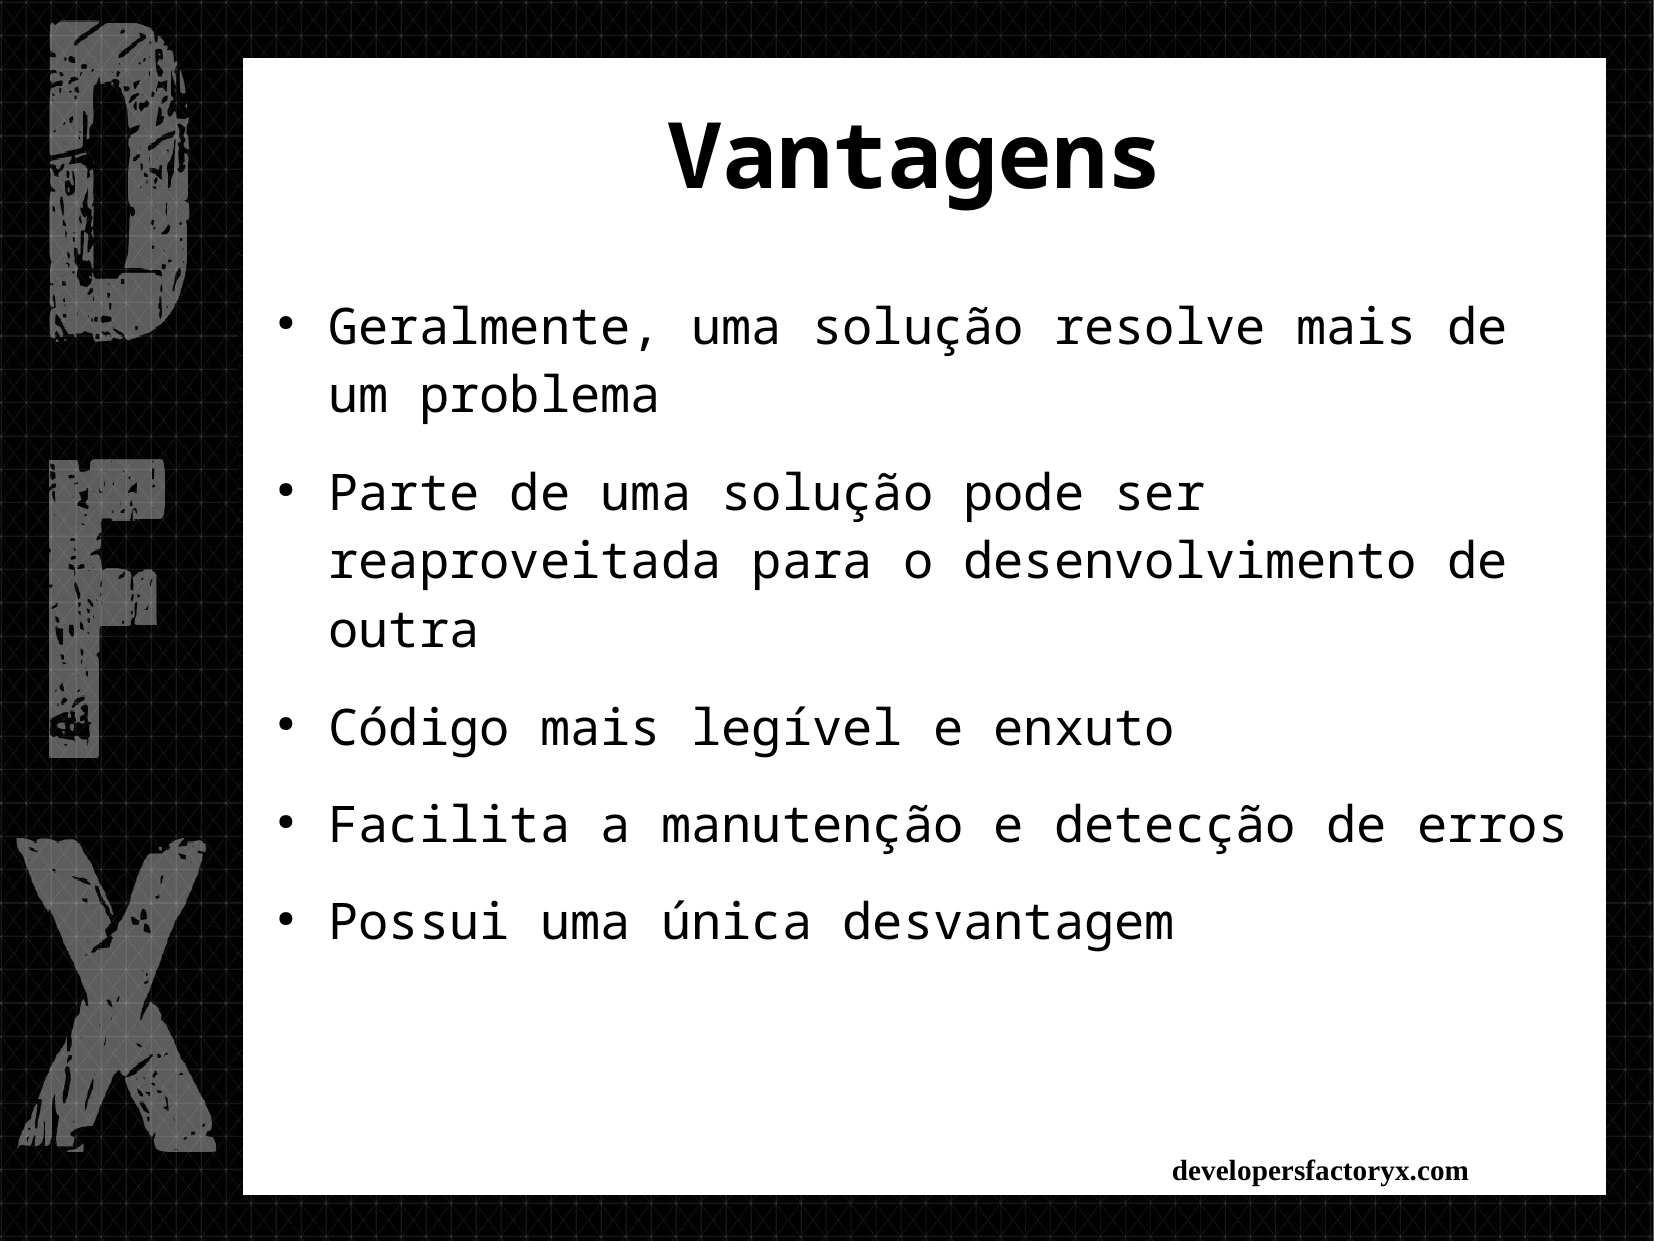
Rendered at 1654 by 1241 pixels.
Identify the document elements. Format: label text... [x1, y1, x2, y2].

title Vantagens [259, 49, 1571, 257]
picture [0, 0, 1654, 1241]
list Geralmente, uma solução resolve mais de um problema Parte de uma solução pode ser reaproveitada para o desenvolvimento de outra Código mais legível e enxuto Facilita a manutenção e detecção de erros Possui uma única desvantagem [259, 290, 1571, 1010]
